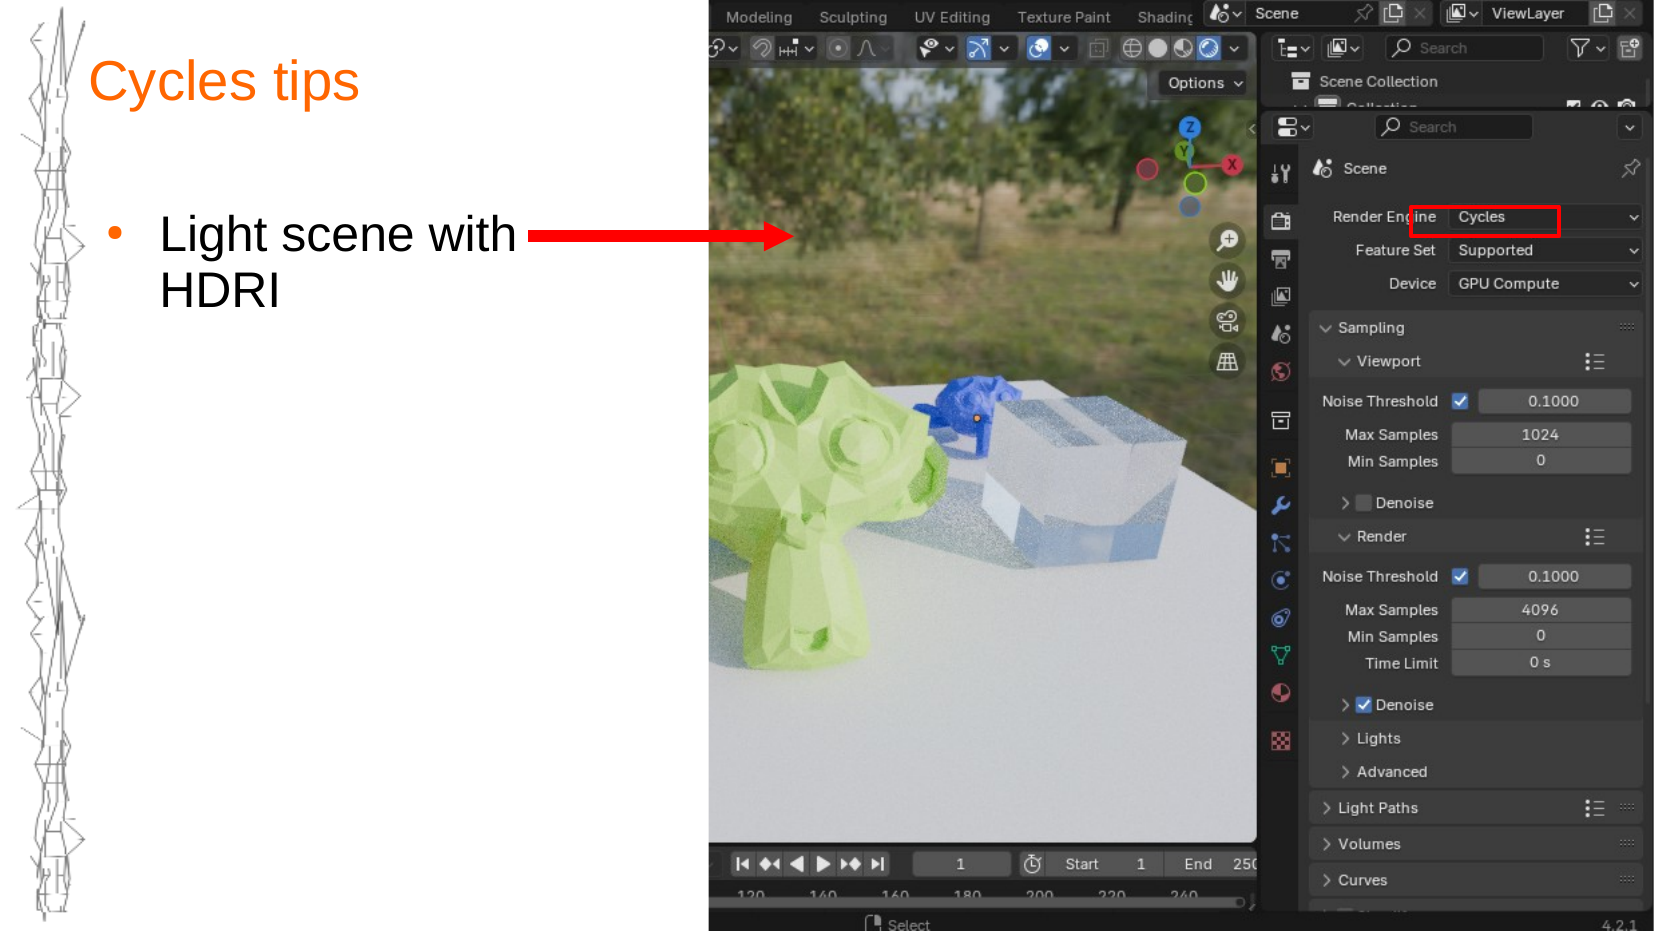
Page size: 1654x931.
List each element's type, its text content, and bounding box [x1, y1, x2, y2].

picture [708, 0, 1654, 931]
title Cycles tips [88, 29, 708, 133]
list Light scene with HDRI [88, 206, 591, 857]
